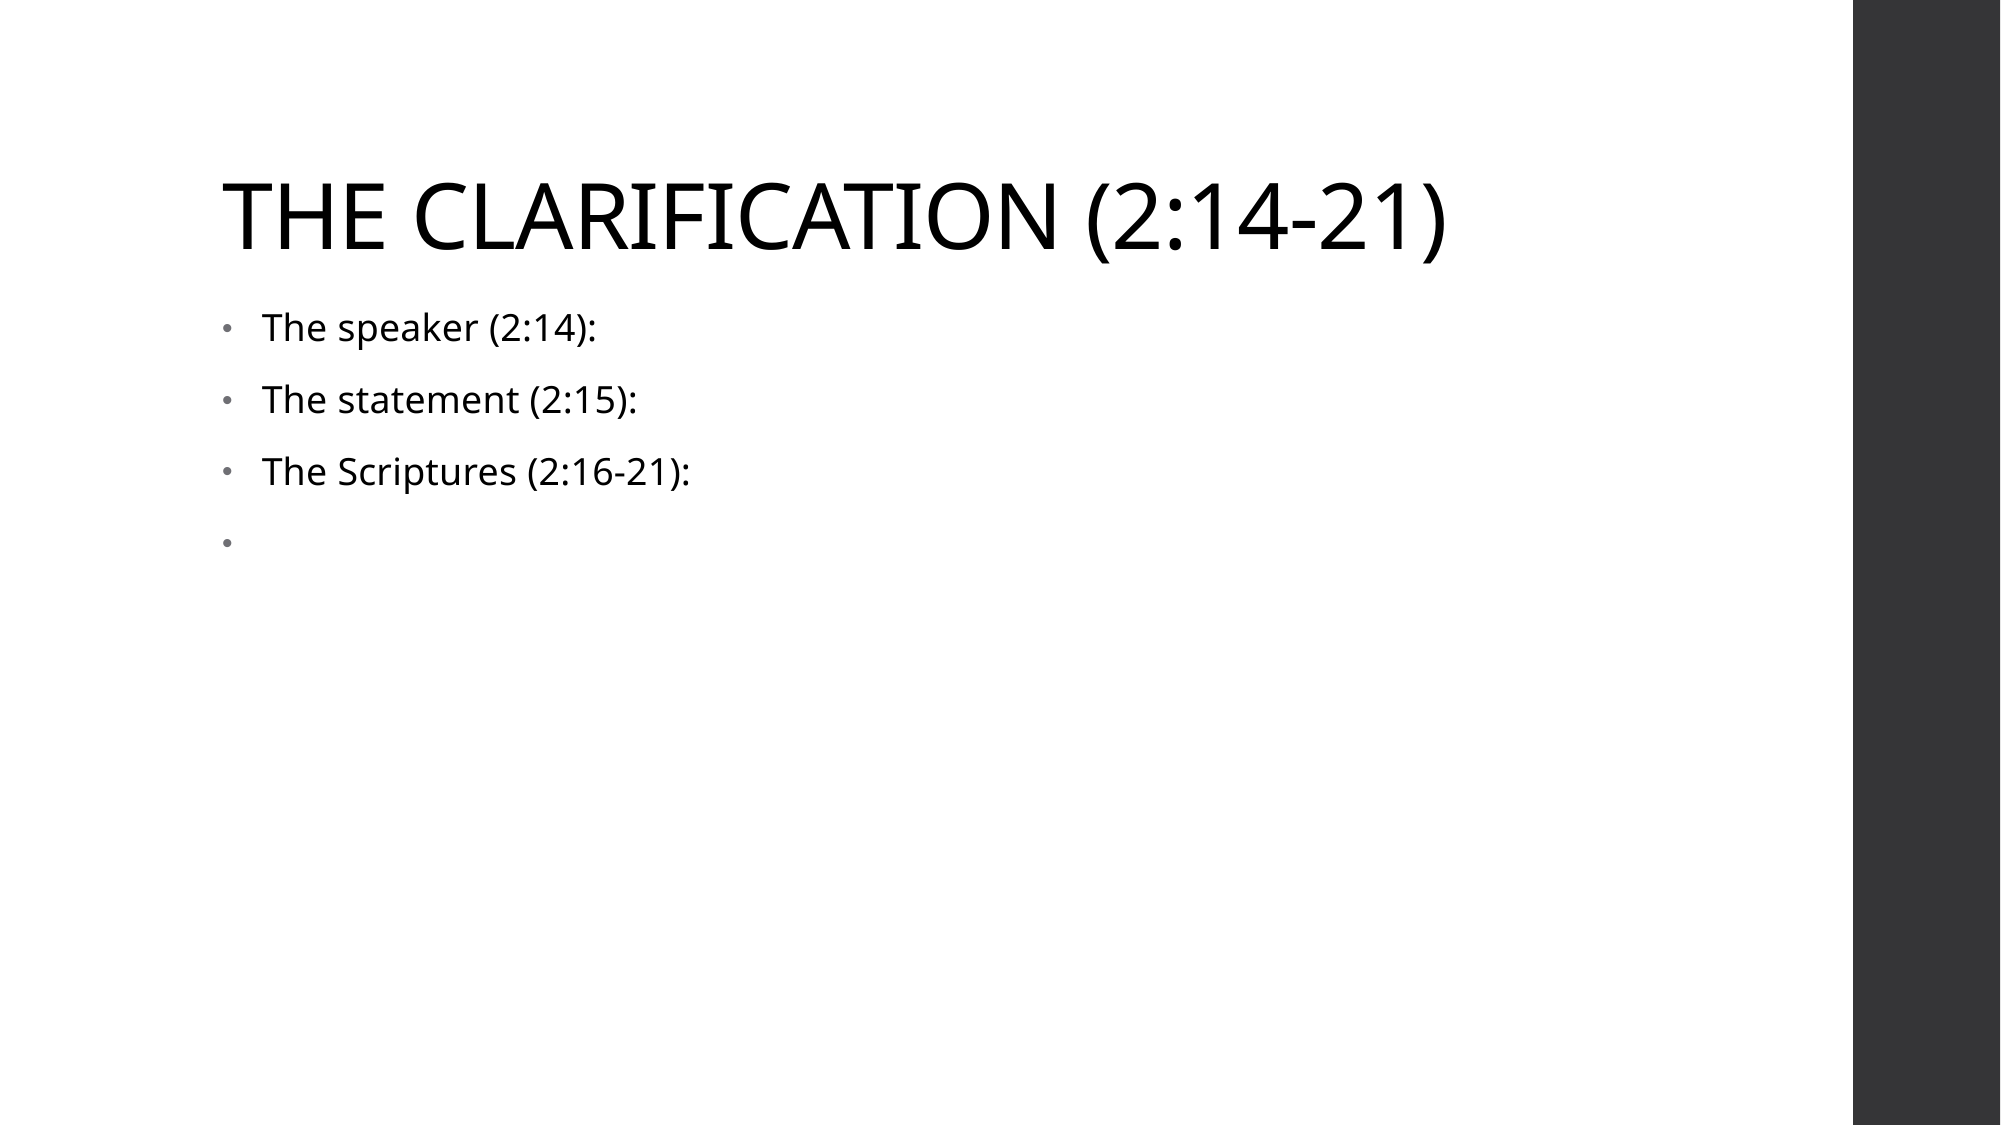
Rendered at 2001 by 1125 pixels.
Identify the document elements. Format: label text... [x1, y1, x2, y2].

list The speaker (2:14): The statement (2:15): The Scriptures (2:16-21): [206, 299, 1617, 1014]
title THE CLARIFICATION (2:14-21) [206, 60, 1797, 278]
